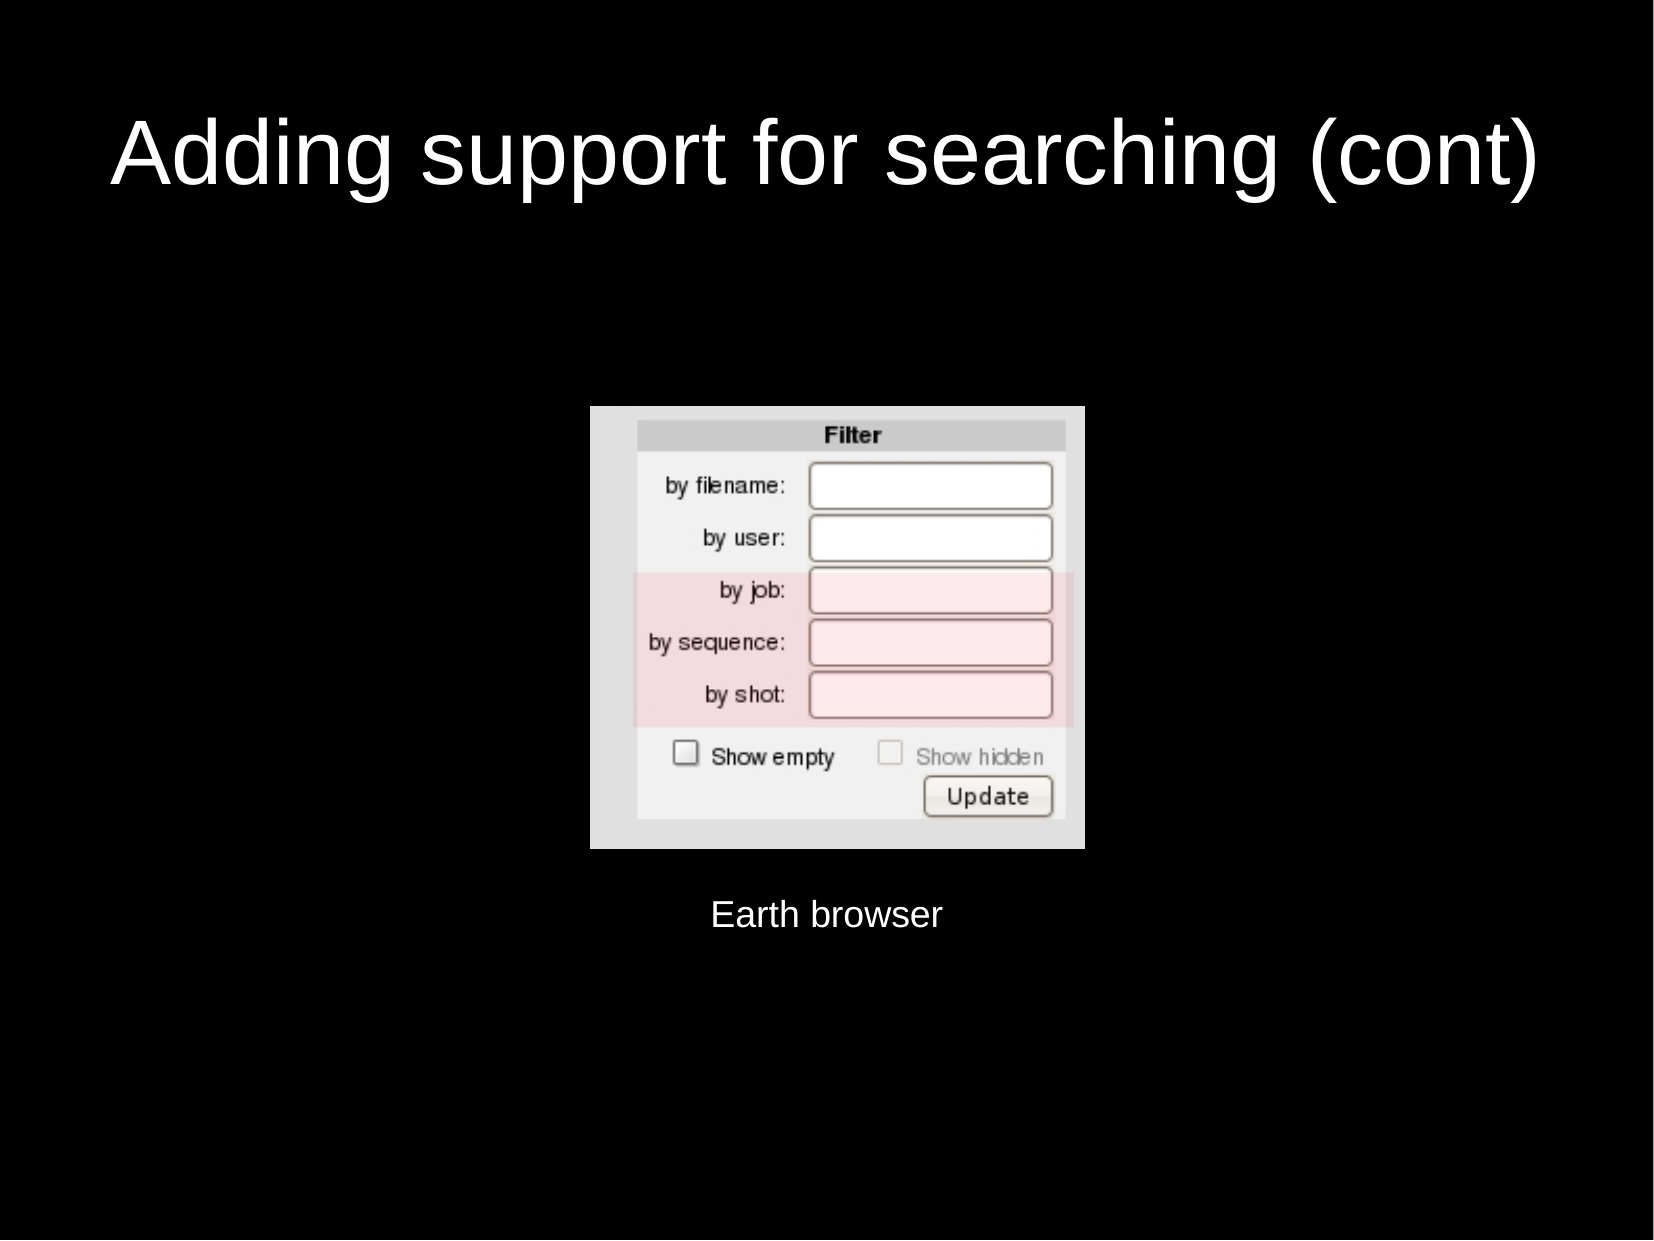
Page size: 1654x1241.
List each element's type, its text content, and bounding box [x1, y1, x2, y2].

chart [82, 290, 1571, 1109]
text_box Earth browser [590, 885, 1063, 948]
title Adding support for searching (cont) [82, 56, 1571, 250]
picture [590, 406, 1085, 849]
